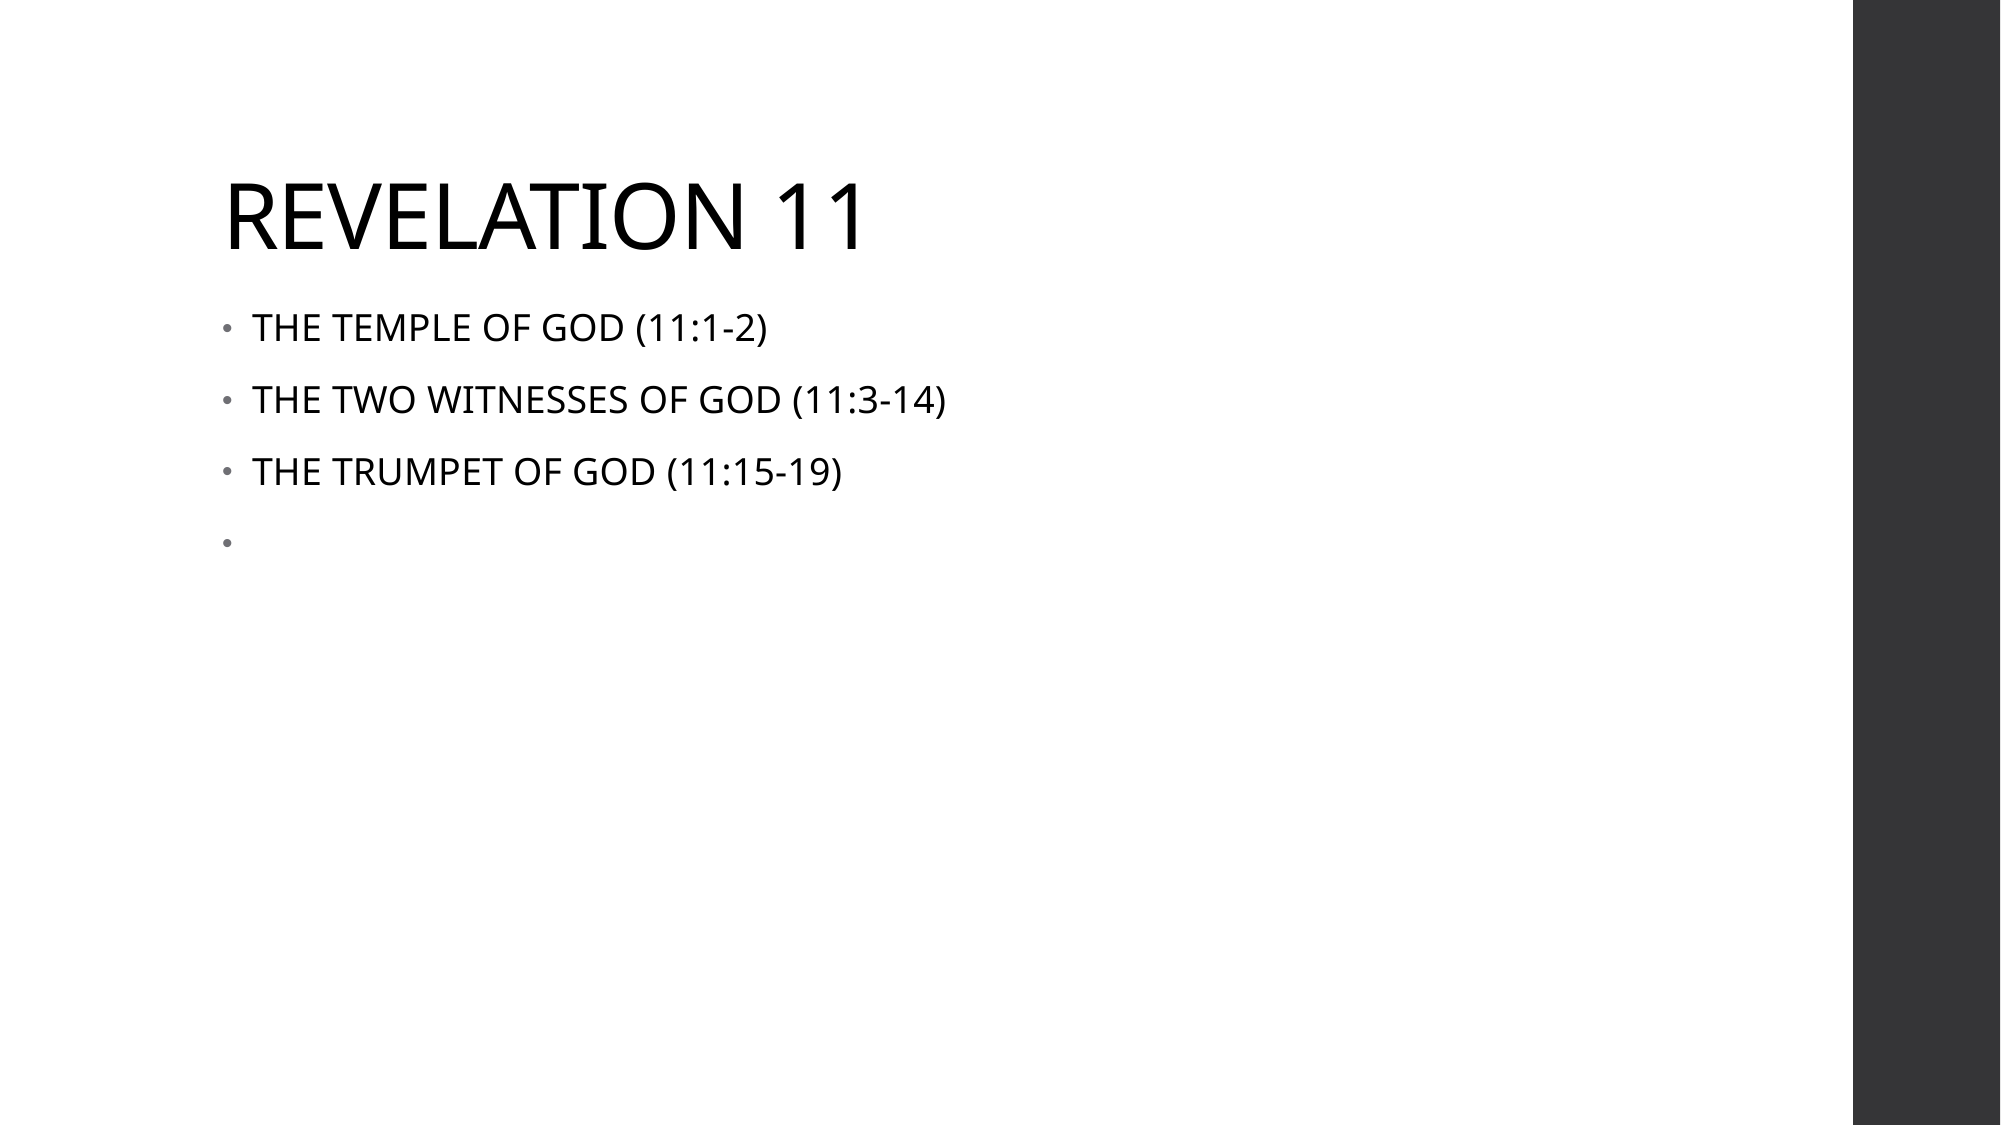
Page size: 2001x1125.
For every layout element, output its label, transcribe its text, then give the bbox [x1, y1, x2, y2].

title REVELATION 11 [206, 60, 1797, 278]
list THE TEMPLE OF GOD (11:1-2) THE TWO WITNESSES OF GOD (11:3-14) THE TRUMPET OF GOD (11:15-19) [206, 299, 1617, 1014]
